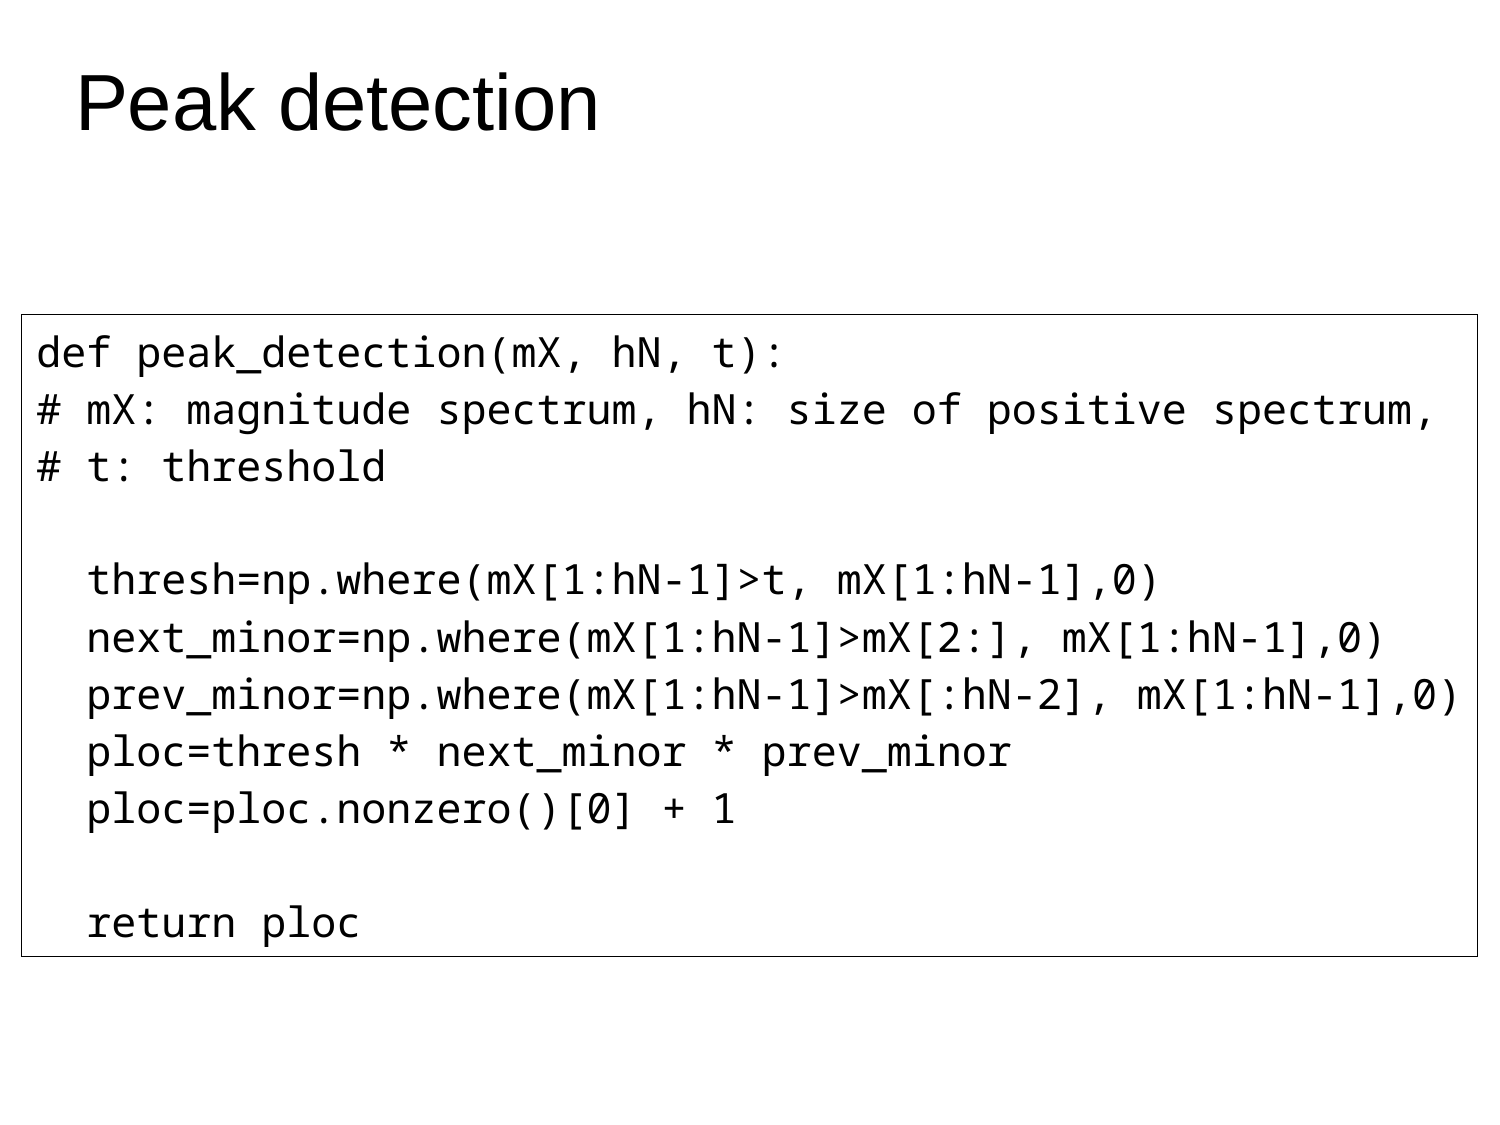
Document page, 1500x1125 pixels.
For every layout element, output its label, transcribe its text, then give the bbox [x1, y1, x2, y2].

text_box def peak_detection(mX, hN, t): # mX: magnitude spectrum, hN: size of positive spectrum, # t: threshold thresh=np.where(mX[1:hN-1]>t, mX[1:hN-1],0) next_minor=np.where(mX[1:hN-1]>mX[2:], mX[1:hN-1],0) prev_minor=np.where(mX[1:hN-1]>mX[:hN-2], mX[1:hN-1],0) ploc=thresh * next_minor * prev_minor ploc=ploc.nonzero()[0] + 1 return ploc [21, 314, 1478, 790]
title Peak detection [75, 9, 1425, 198]
